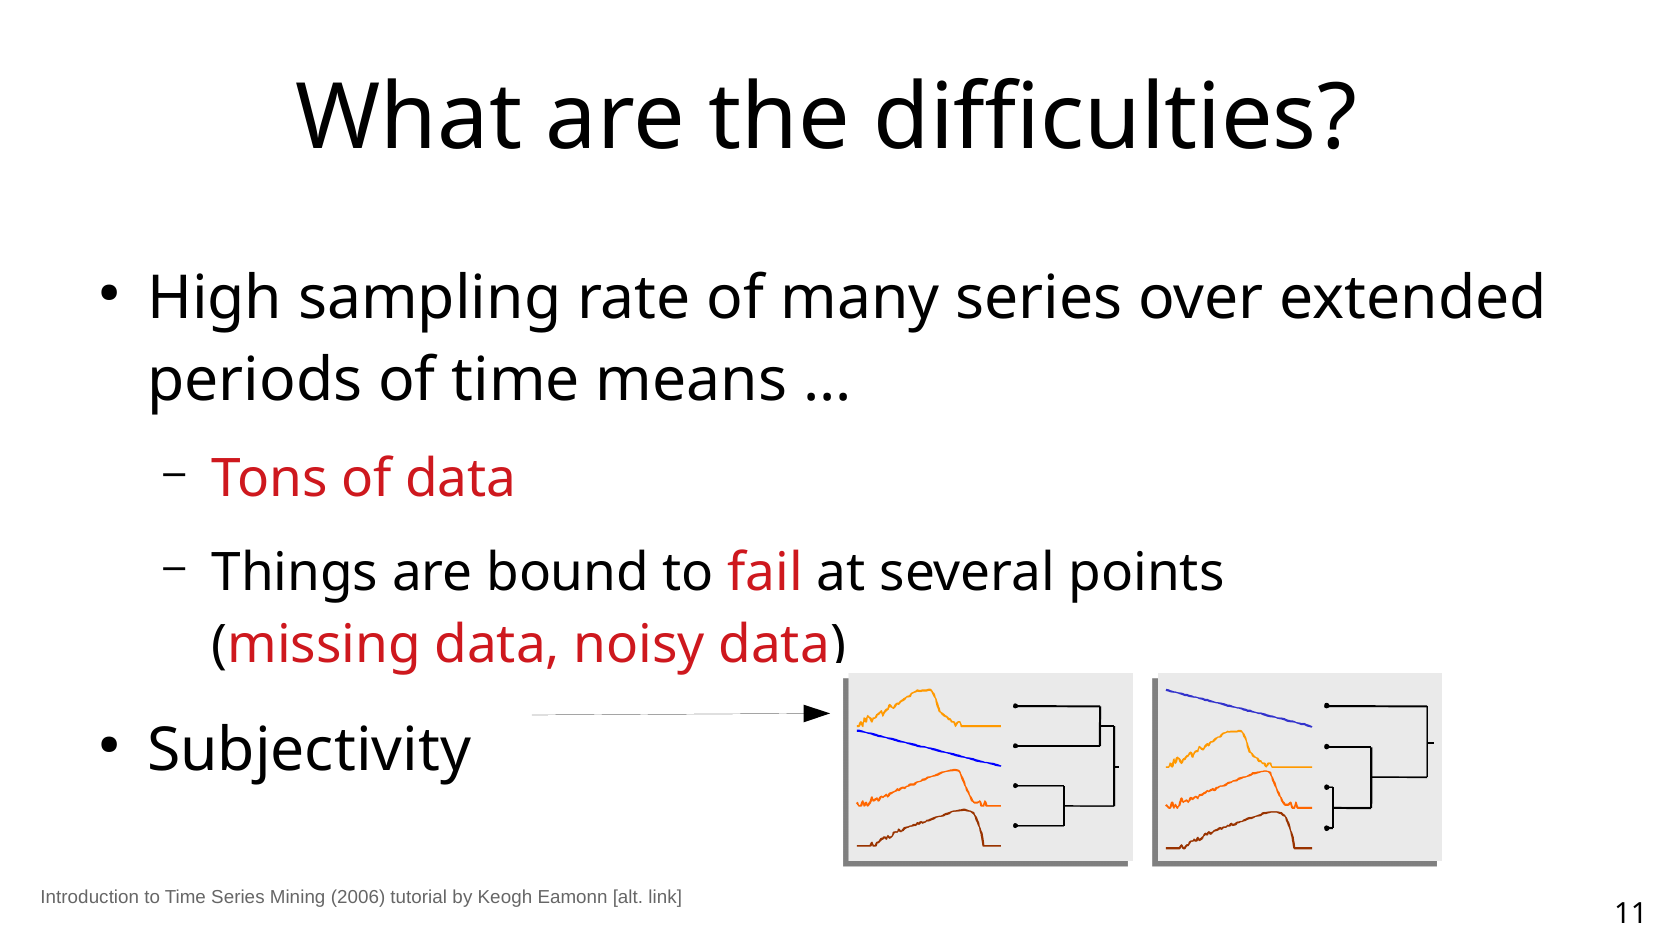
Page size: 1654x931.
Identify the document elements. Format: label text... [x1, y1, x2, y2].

text_box Introduction to Time Series Mining (2006) tutorial by Keogh Eamonn [alt. link] [25, 879, 709, 916]
list High sampling rate of many series over extended periods of time means ... Tons of data Things are bound to fail at several points (missing data, noisy data) Subjectivity [82, 253, 1571, 793]
picture [829, 663, 1451, 871]
title What are the difficulties? [82, 1, 1571, 226]
